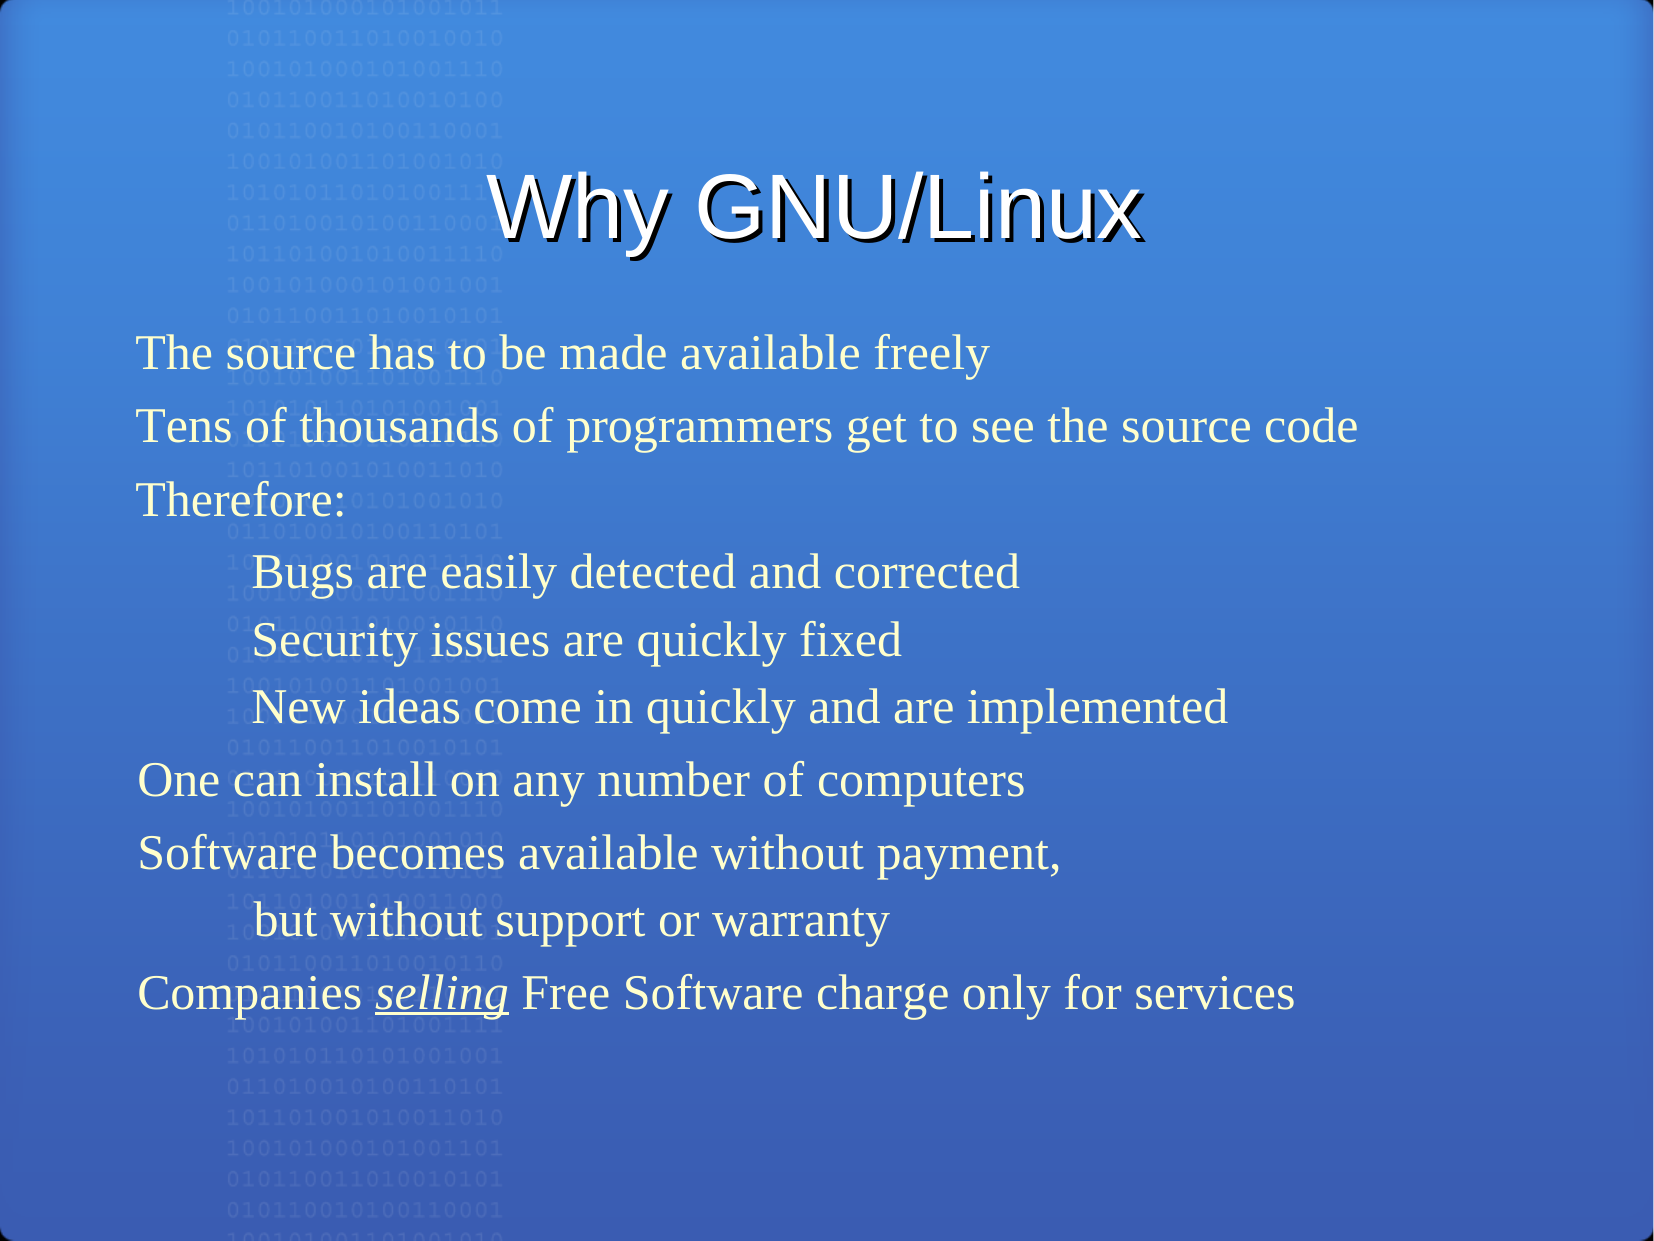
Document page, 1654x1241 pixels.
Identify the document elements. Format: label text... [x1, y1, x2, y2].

title Why GNU/Linux [121, 102, 1534, 311]
text_box The source has to be made available freely Tens of thousands of programmers get to see the source code Therefore: Bugs are easily detected and corrected Security issues are quickly fixed New ideas come in quickly and are implemented One can install on any number of computers Software becomes available without payment, but without support or warranty Companies selling Free Software charge only for services [135, 325, 1516, 1077]
picture [0, 0, 1654, 1241]
